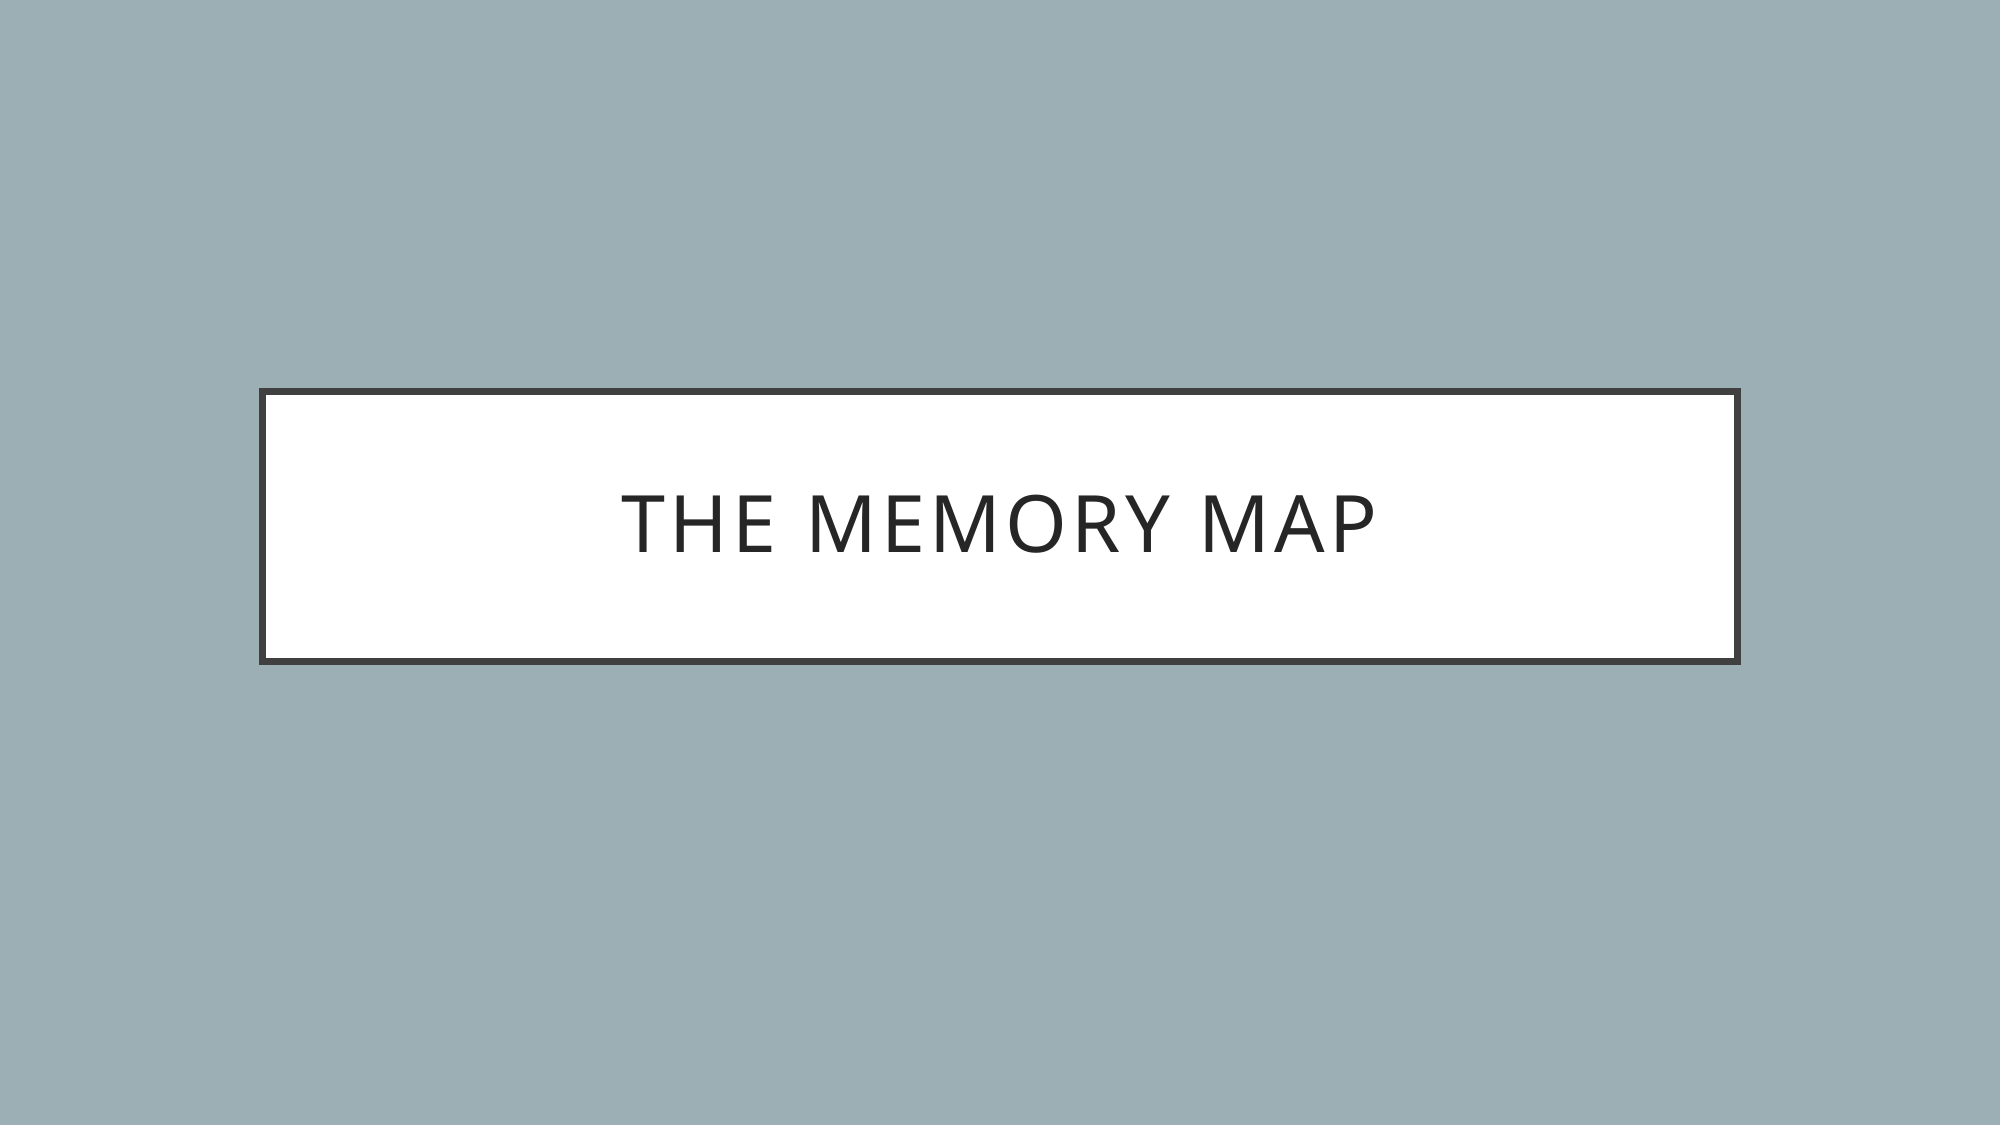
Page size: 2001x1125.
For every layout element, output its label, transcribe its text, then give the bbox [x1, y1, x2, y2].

title The memory map [262, 391, 1738, 662]
